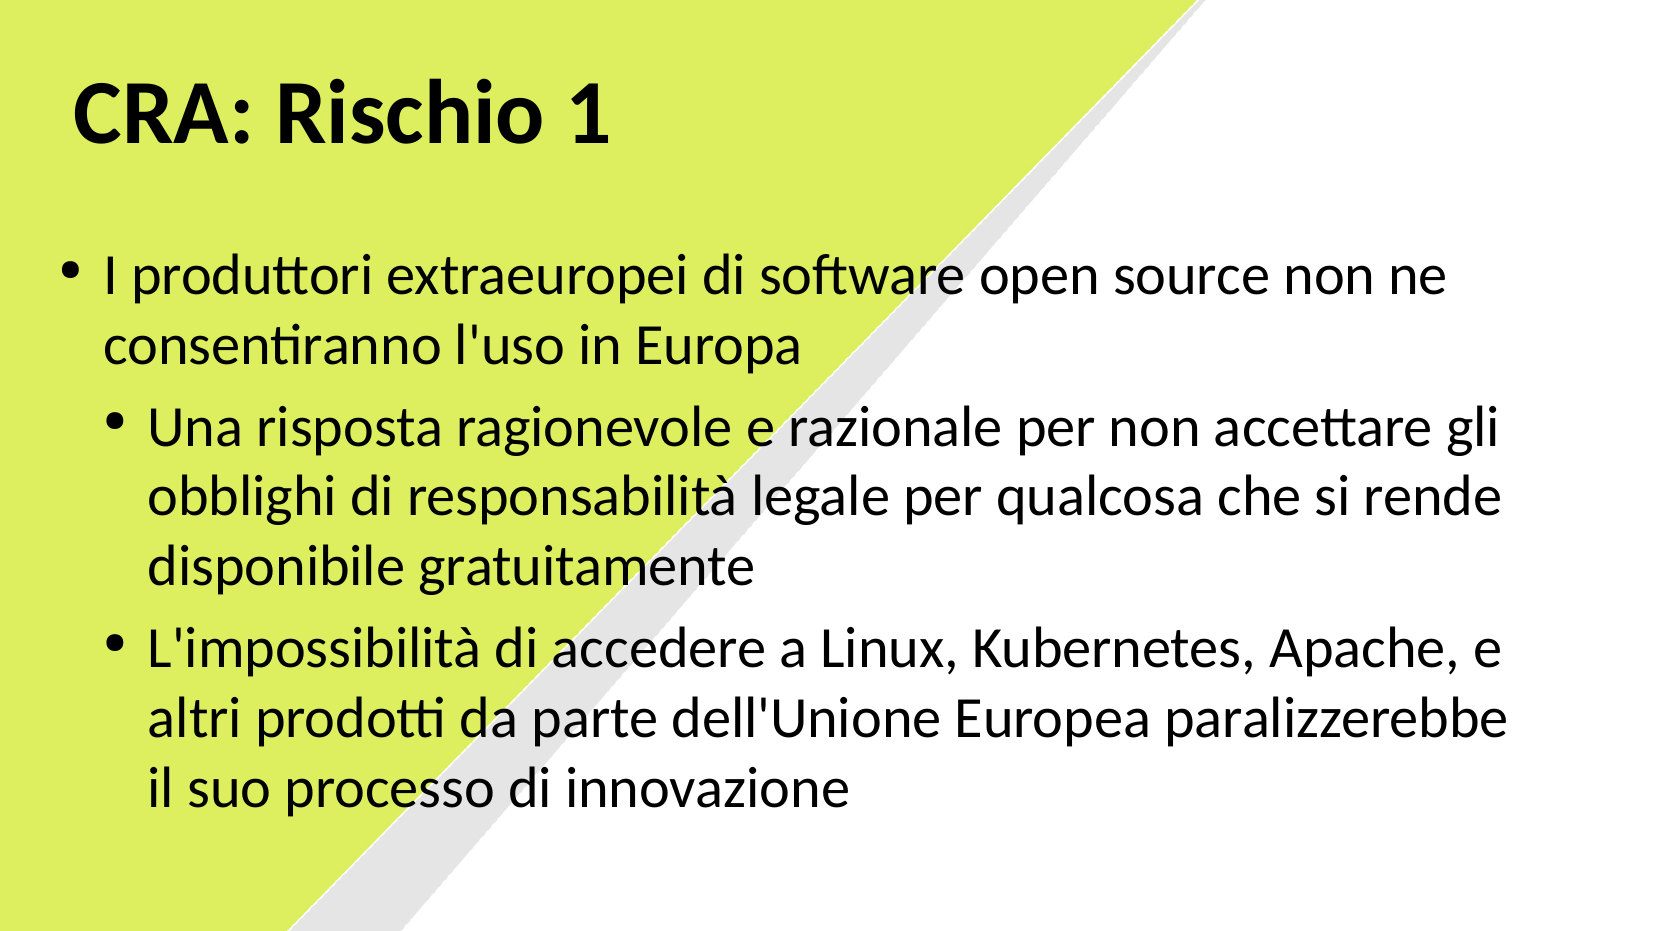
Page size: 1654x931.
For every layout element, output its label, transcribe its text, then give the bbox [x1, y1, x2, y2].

picture [0, 0, 1654, 931]
title CRA: Rischio 1 [59, 37, 1571, 178]
list I produttori extraeuropei di software open source non ne consentiranno l'uso in Europa Una risposta ragionevole e razionale per non accettare gli obblighi di responsabilità legale per qualcosa che si rende disponibile gratuitamente L'impossibilità di accedere a Linux, Kubernetes, Apache, e altri prodotti da parte dell'Unione Europea paralizzerebbe il suo processo di innovazione [59, 236, 1571, 886]
